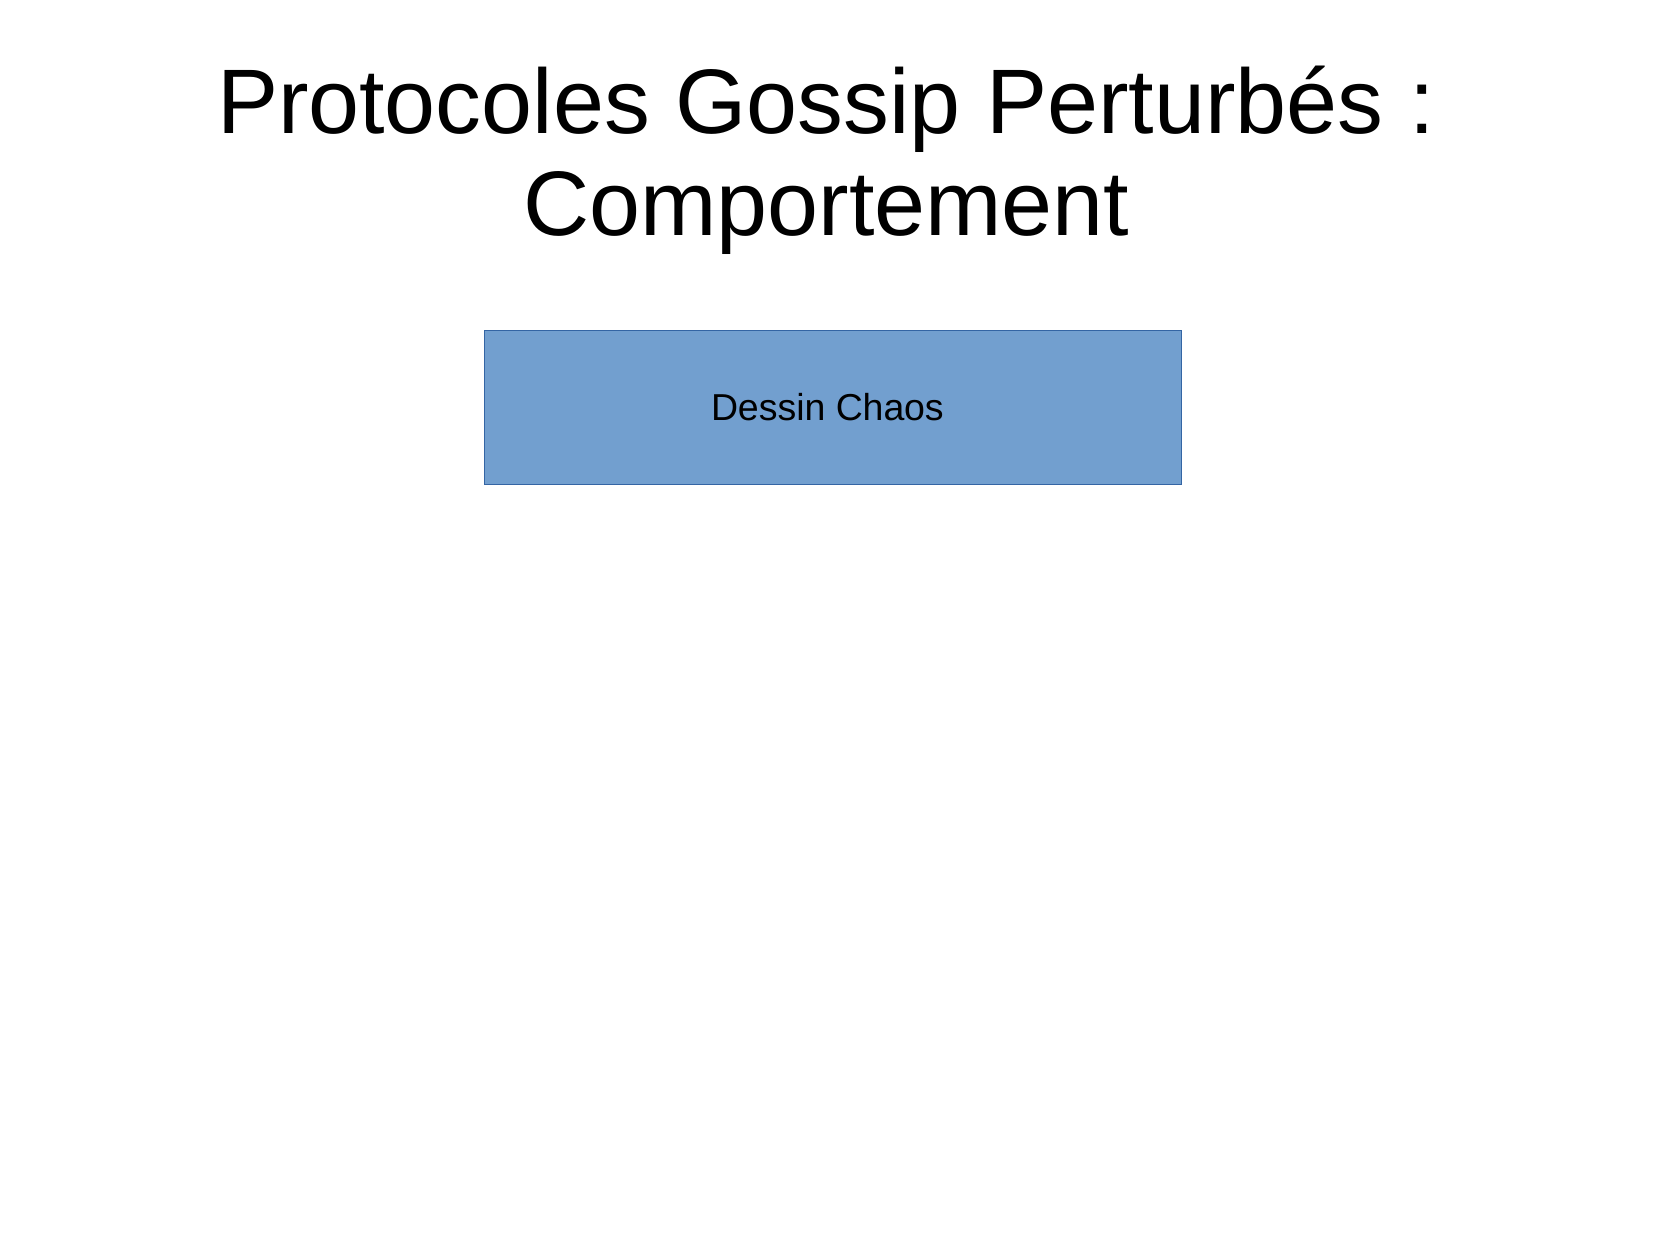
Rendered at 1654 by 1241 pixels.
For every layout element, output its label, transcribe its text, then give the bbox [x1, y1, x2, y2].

title Protocoles Gossip Perturbés : Comportement [82, 49, 1571, 257]
text_box Dessin Chaos [484, 330, 1182, 485]
